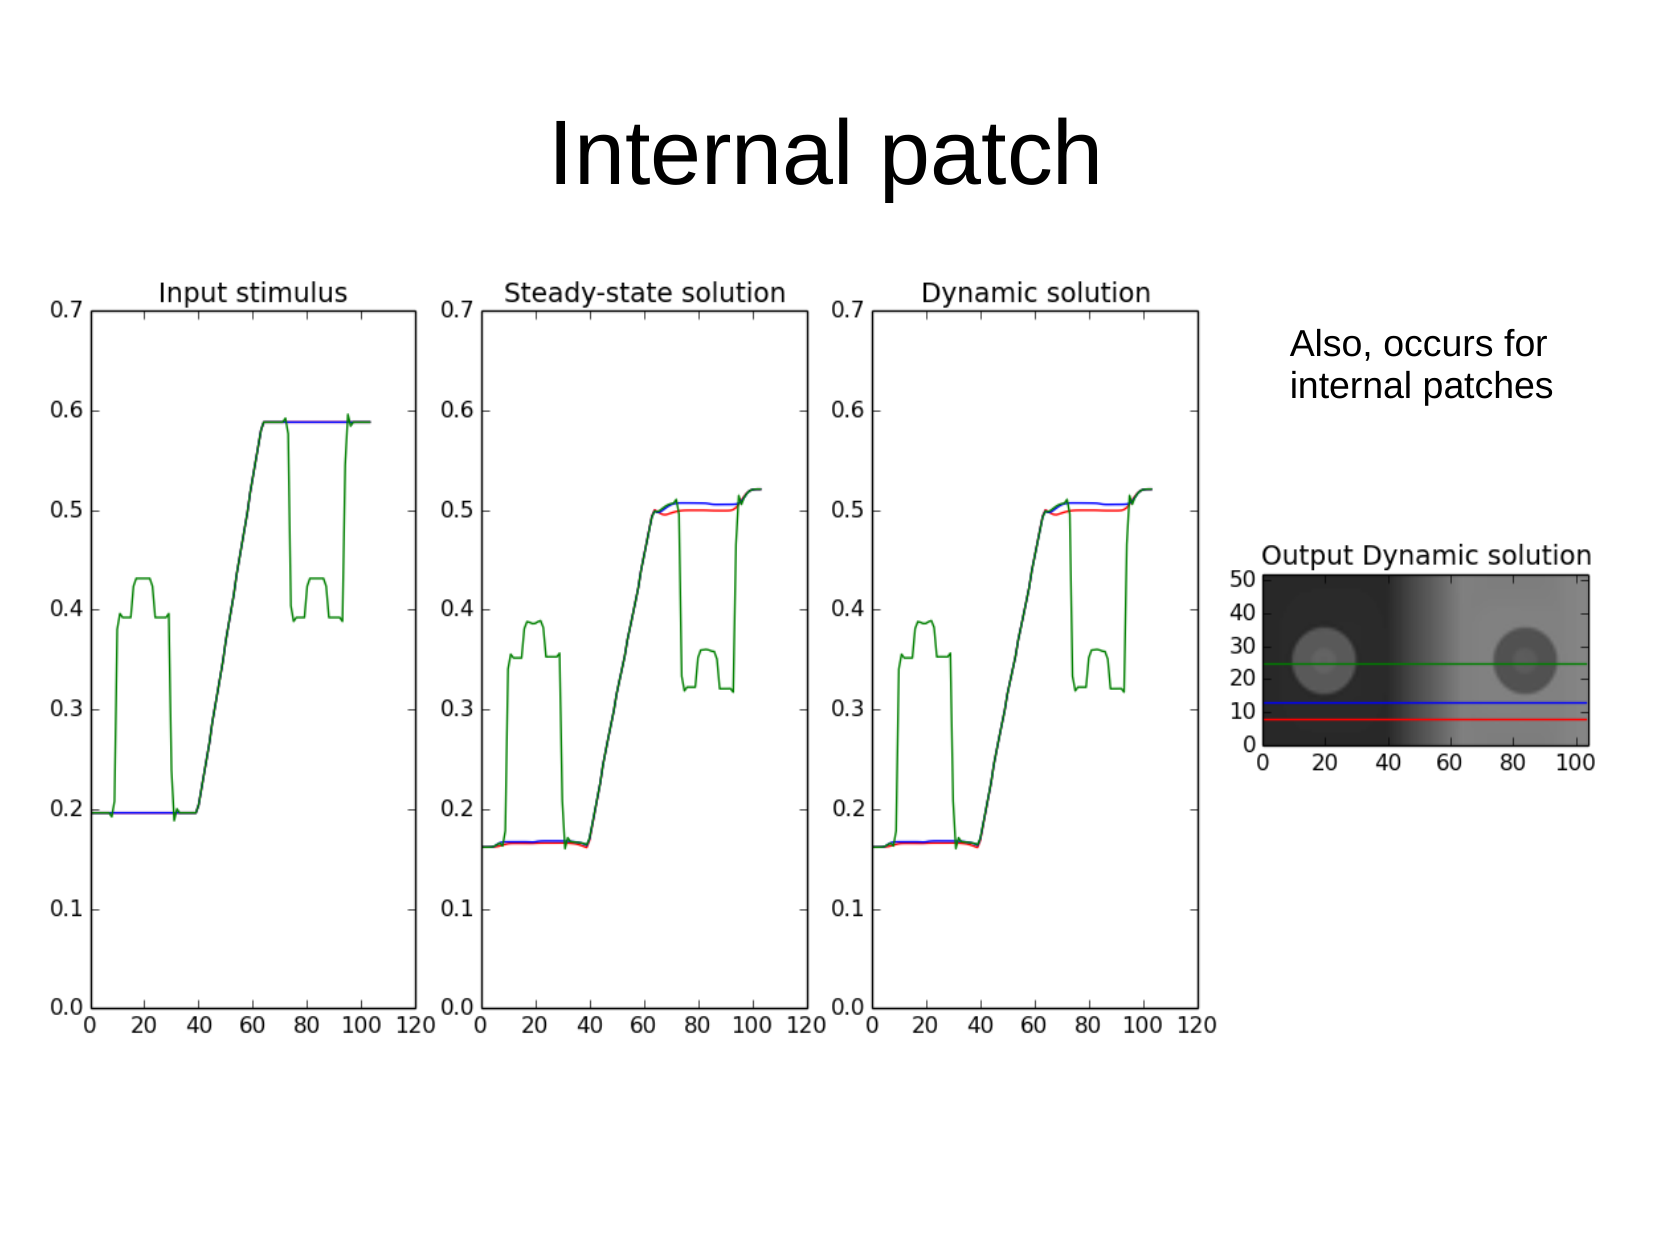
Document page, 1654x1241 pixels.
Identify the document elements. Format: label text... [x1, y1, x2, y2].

title Internal patch [82, 49, 1571, 257]
text_box Also, occurs for internal patches [1275, 315, 1591, 414]
picture [30, 262, 1636, 1066]
